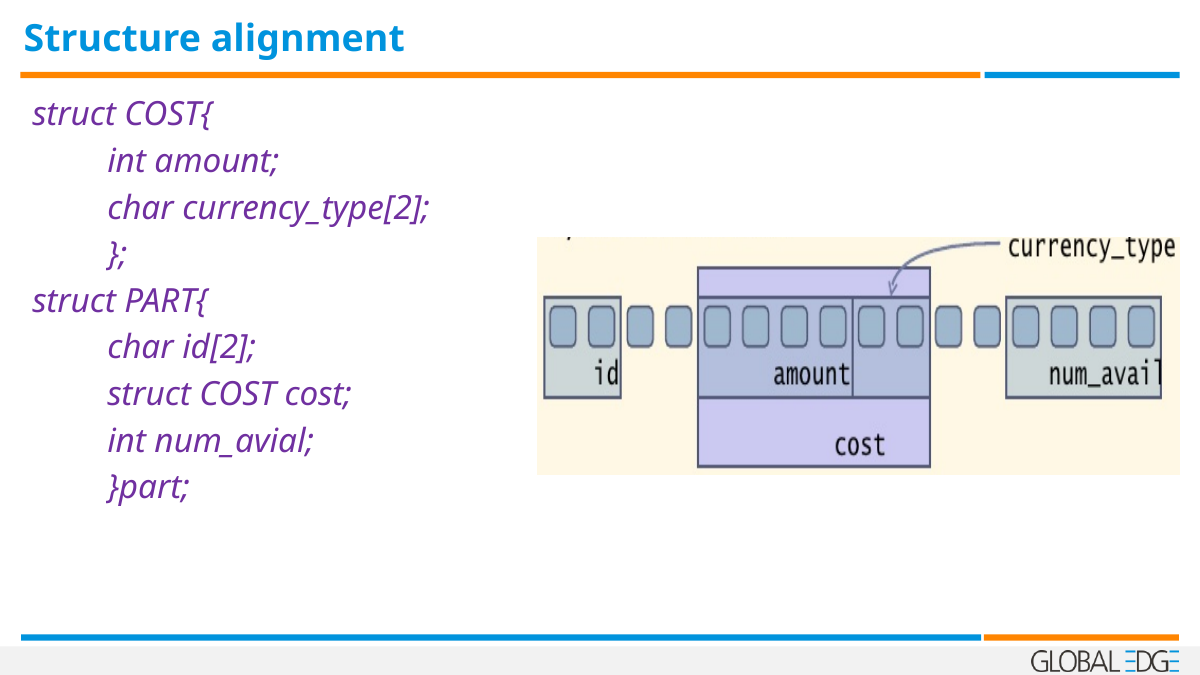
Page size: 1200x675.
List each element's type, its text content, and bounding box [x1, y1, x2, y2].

title Structure alignment [12, 9, 1088, 63]
picture [537, 237, 1180, 475]
list struct COST{ int amount; char currency_type[2]; }; struct PART{ char id[2]; struct COST cost; int num_avial; }part; [21, 86, 591, 627]
picture [1031, 650, 1179, 672]
